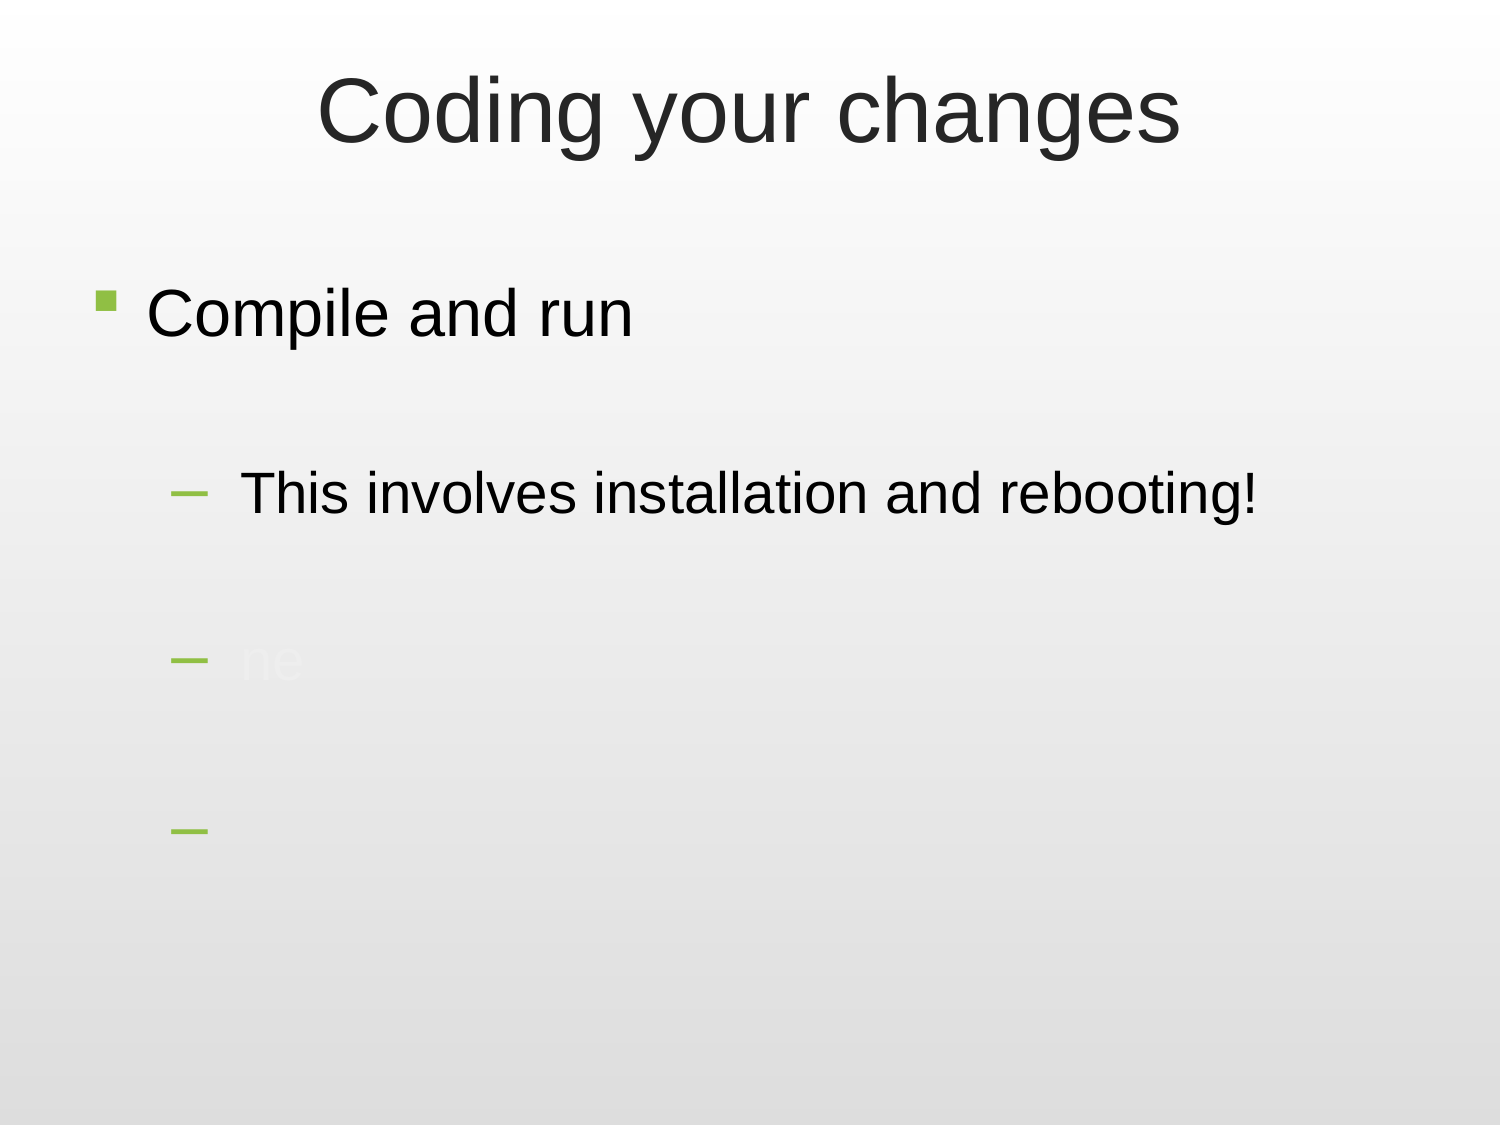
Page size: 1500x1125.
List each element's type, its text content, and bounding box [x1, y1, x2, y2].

list Compile and run This involves installation and rebooting! ne [75, 262, 1425, 1005]
title Coding your changes [75, 19, 1425, 191]
